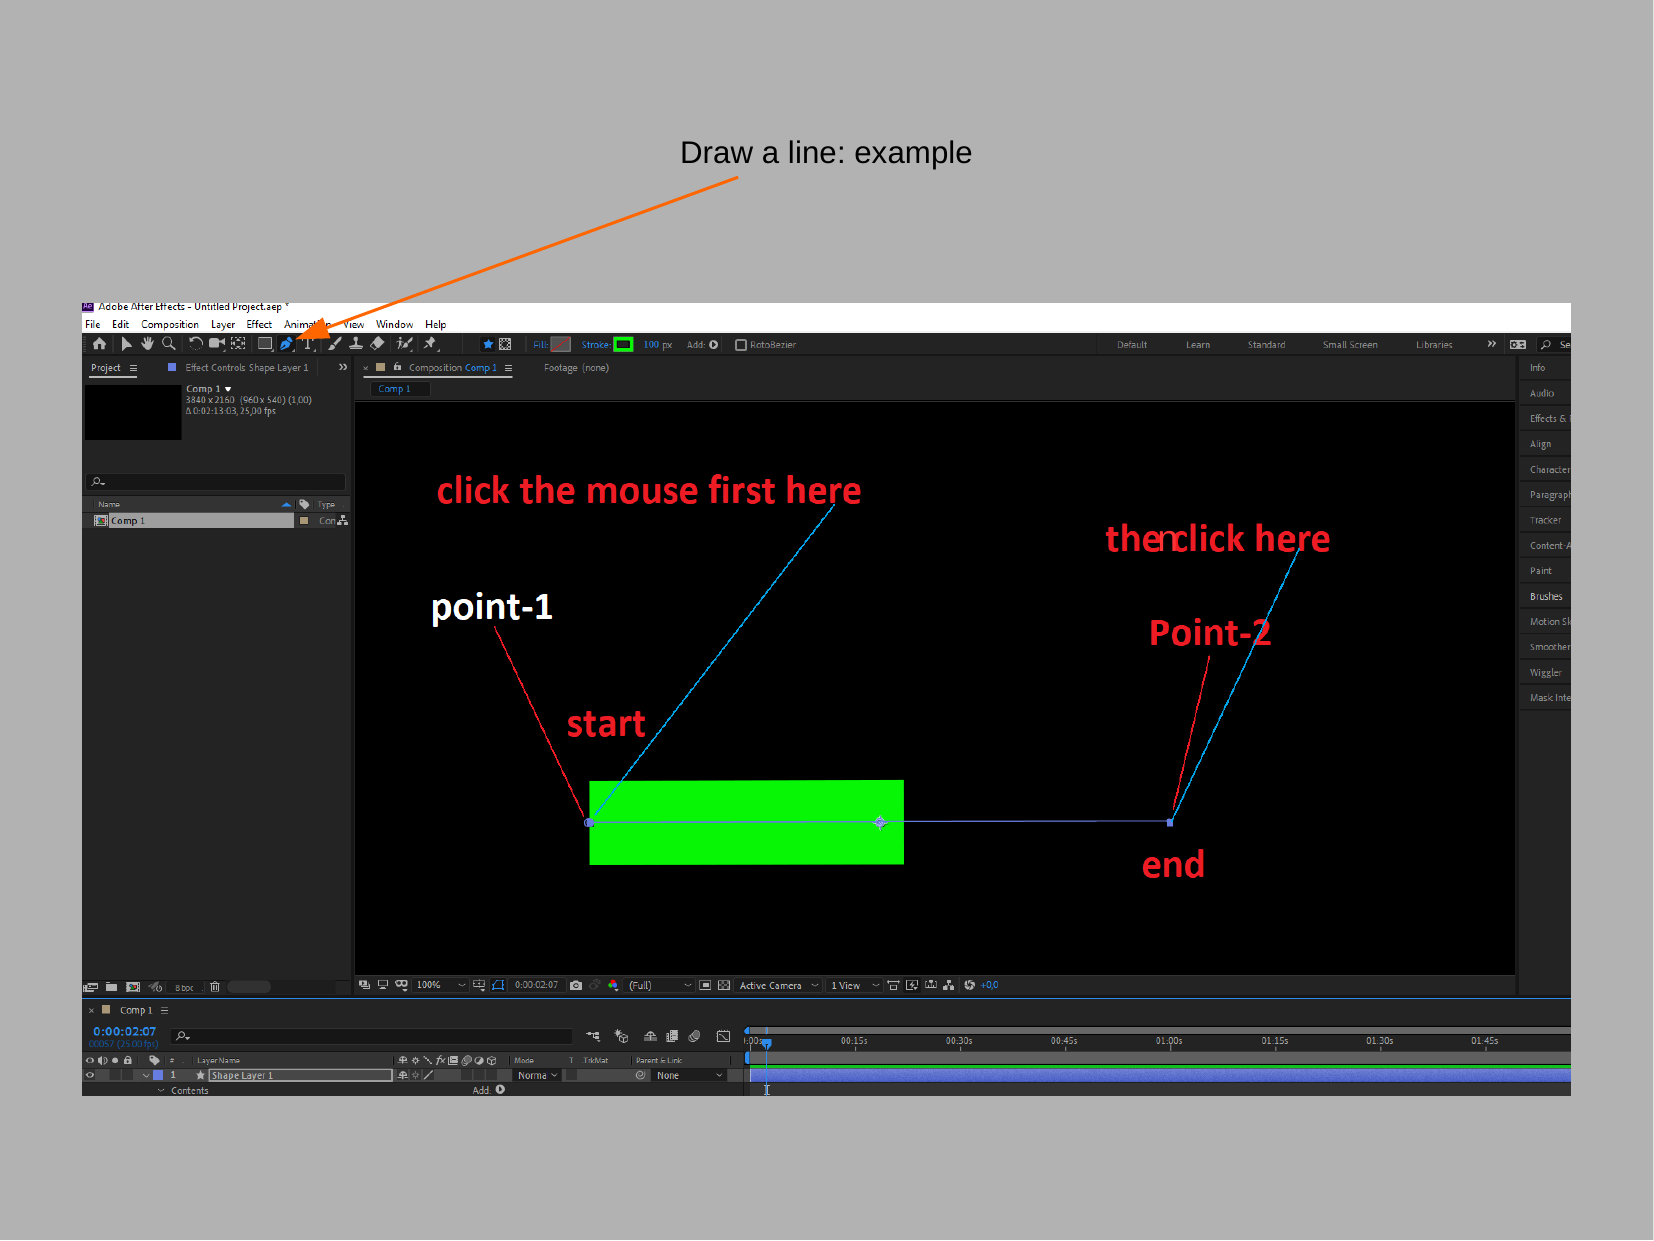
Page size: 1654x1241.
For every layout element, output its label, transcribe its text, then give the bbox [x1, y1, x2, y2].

title Draw a line: example [82, 49, 1571, 257]
text_box n [1142, 510, 1193, 567]
picture [82, 303, 1571, 1096]
